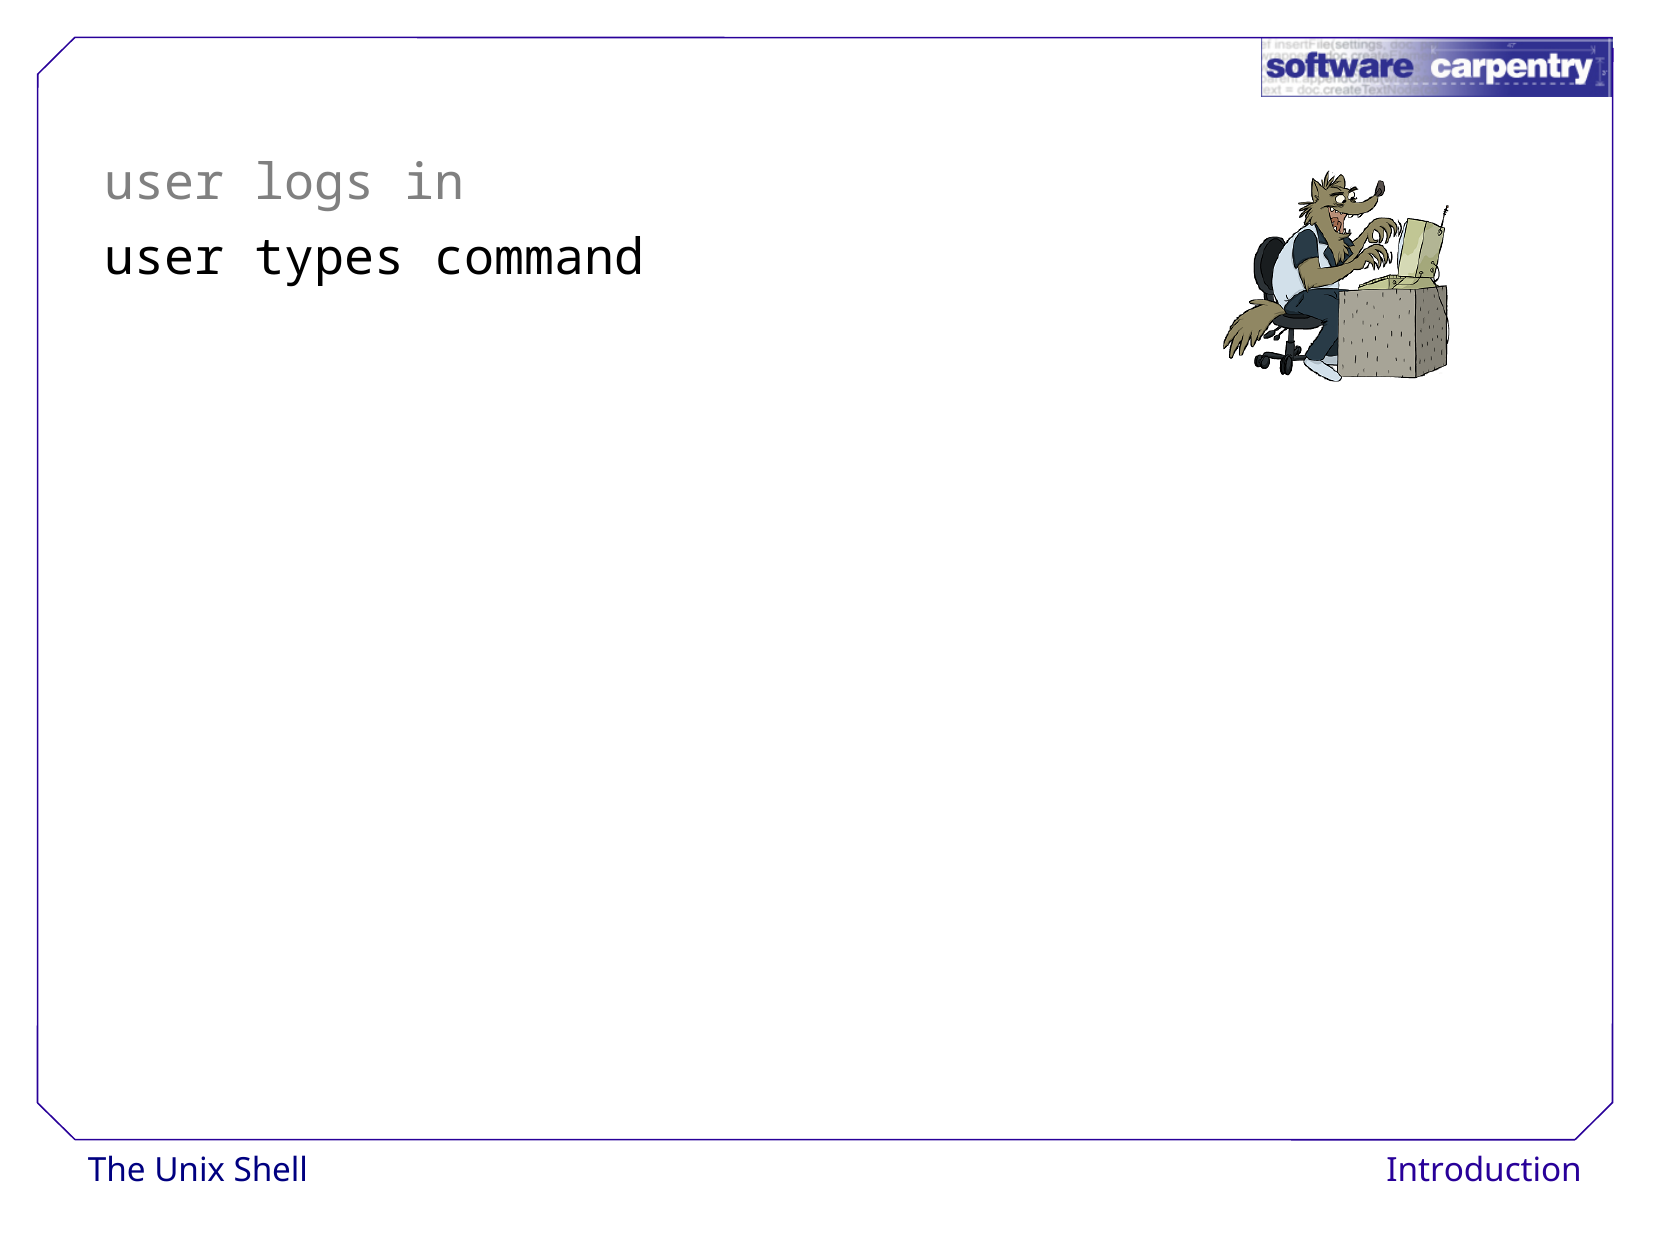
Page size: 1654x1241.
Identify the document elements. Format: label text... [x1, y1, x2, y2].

text_box user logs in user types command [89, 126, 780, 838]
picture [1261, 39, 1613, 97]
picture [1214, 156, 1469, 402]
